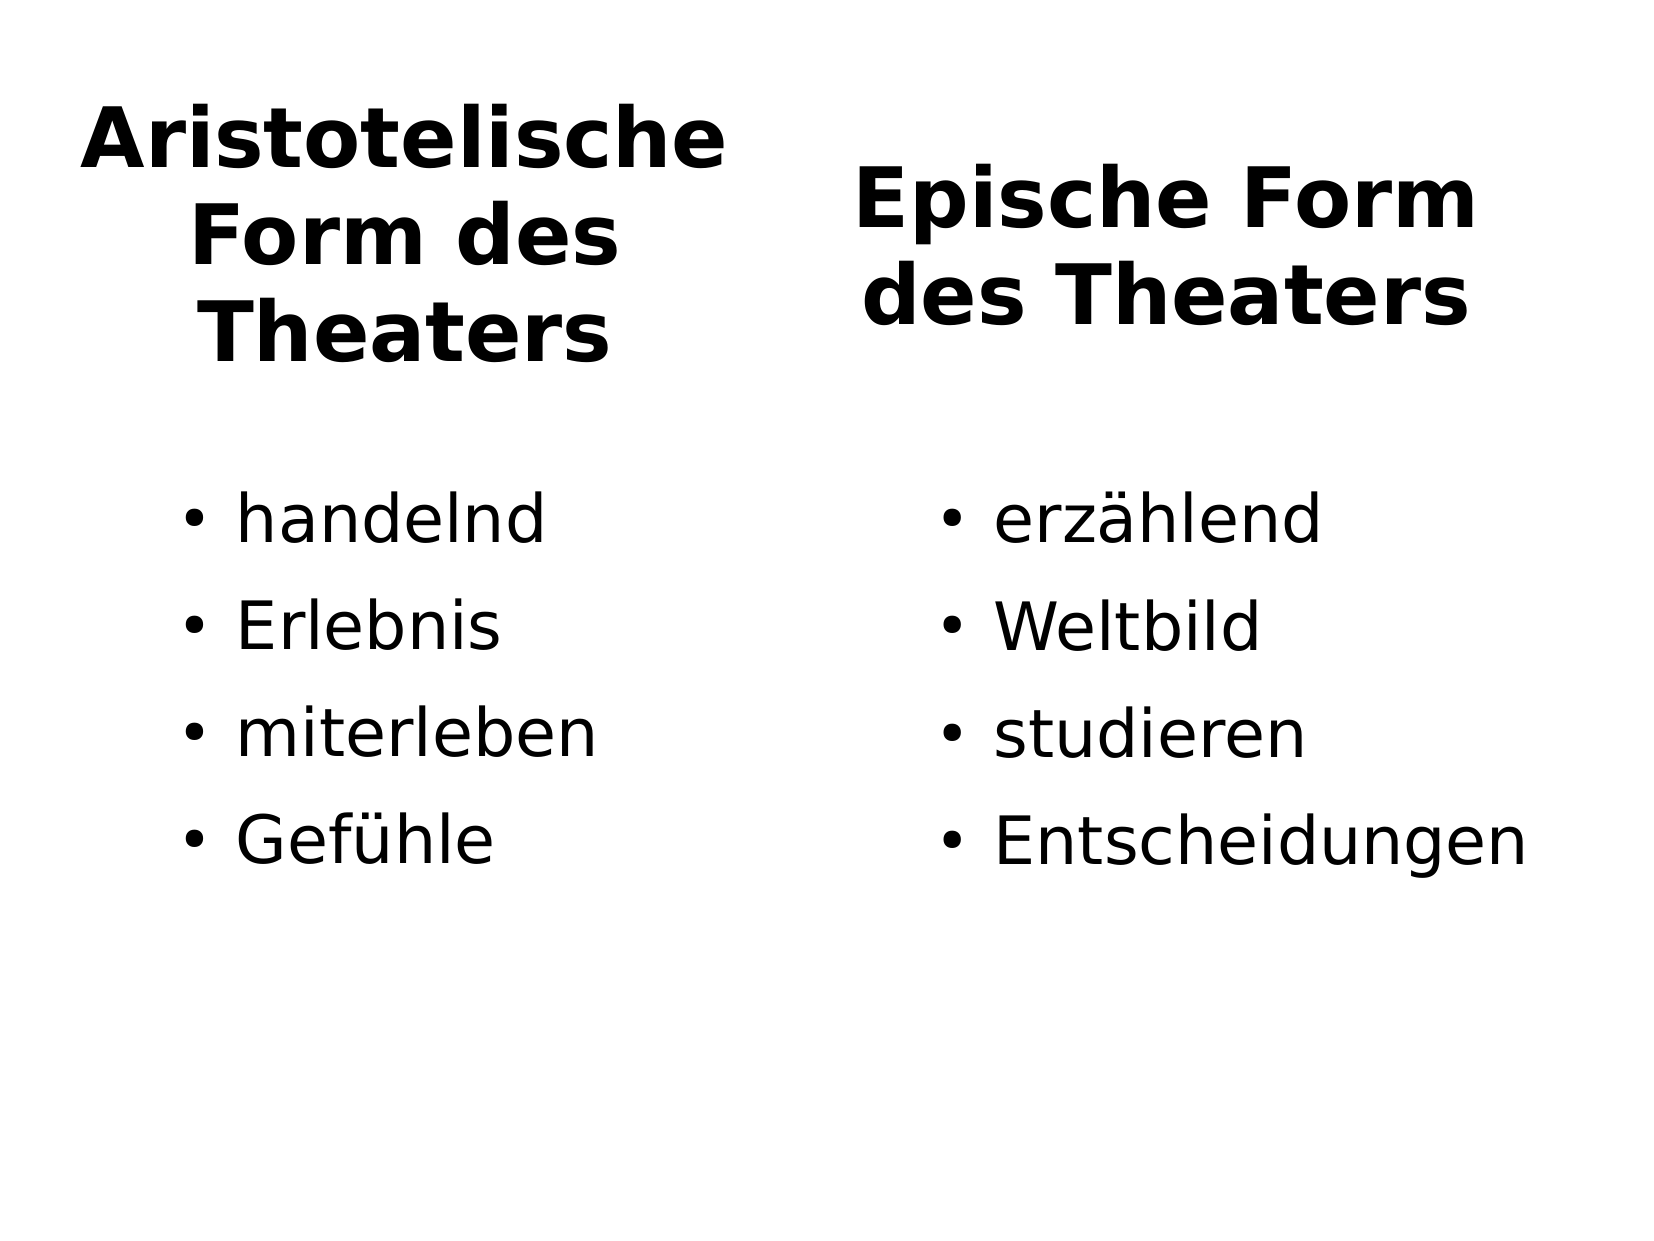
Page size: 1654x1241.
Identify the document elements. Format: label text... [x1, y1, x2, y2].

title Epische Form des Theaters [840, 150, 1493, 345]
list erzählend Weltbild studieren Entscheidungen [922, 480, 1561, 1201]
title Aristotelische Form des Theaters [30, 41, 781, 430]
list handelnd Erlebnis miterleben Gefühle [165, 480, 803, 1200]
